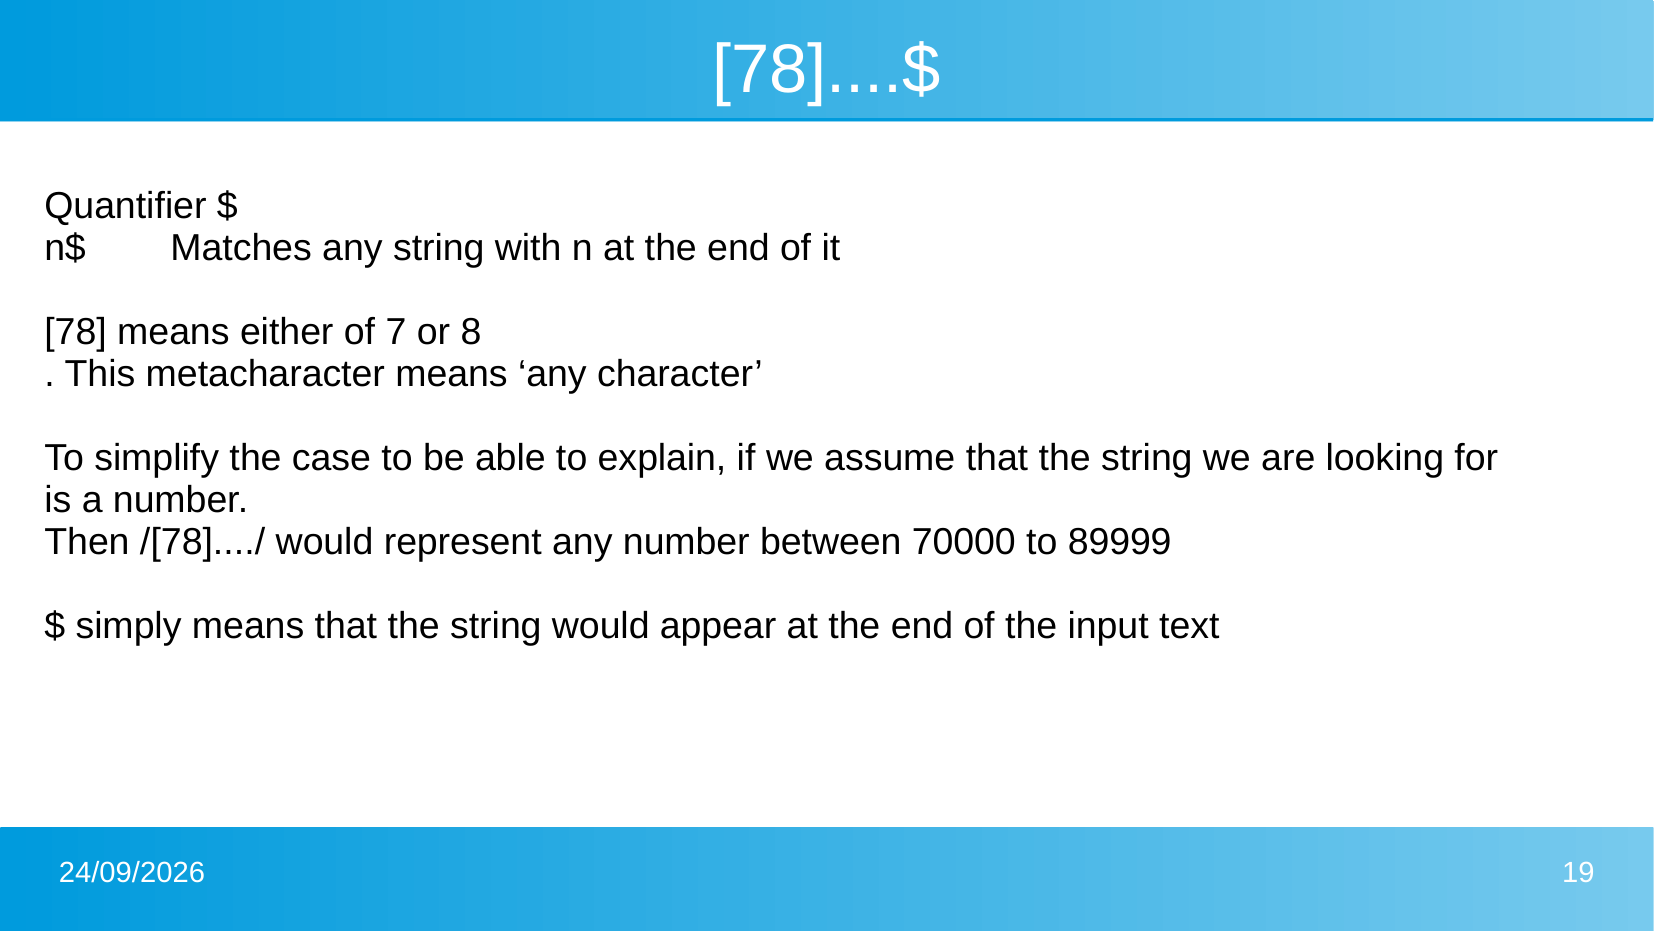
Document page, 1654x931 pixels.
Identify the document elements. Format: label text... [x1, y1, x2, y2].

text_box Quantifier $ n$ Matches any string with n at the end of it [78] means either of 7 or 8 . This metacharacter means ‘any character’ To simplify the case to be able to explain, if we assume that the string we are looking for is a number. Then /[78]..../ would represent any number between 70000 to 89999 $ simply means that the string would appear at the end of the input text [29, 177, 1536, 654]
title [78]....$ [59, 29, 1595, 108]
